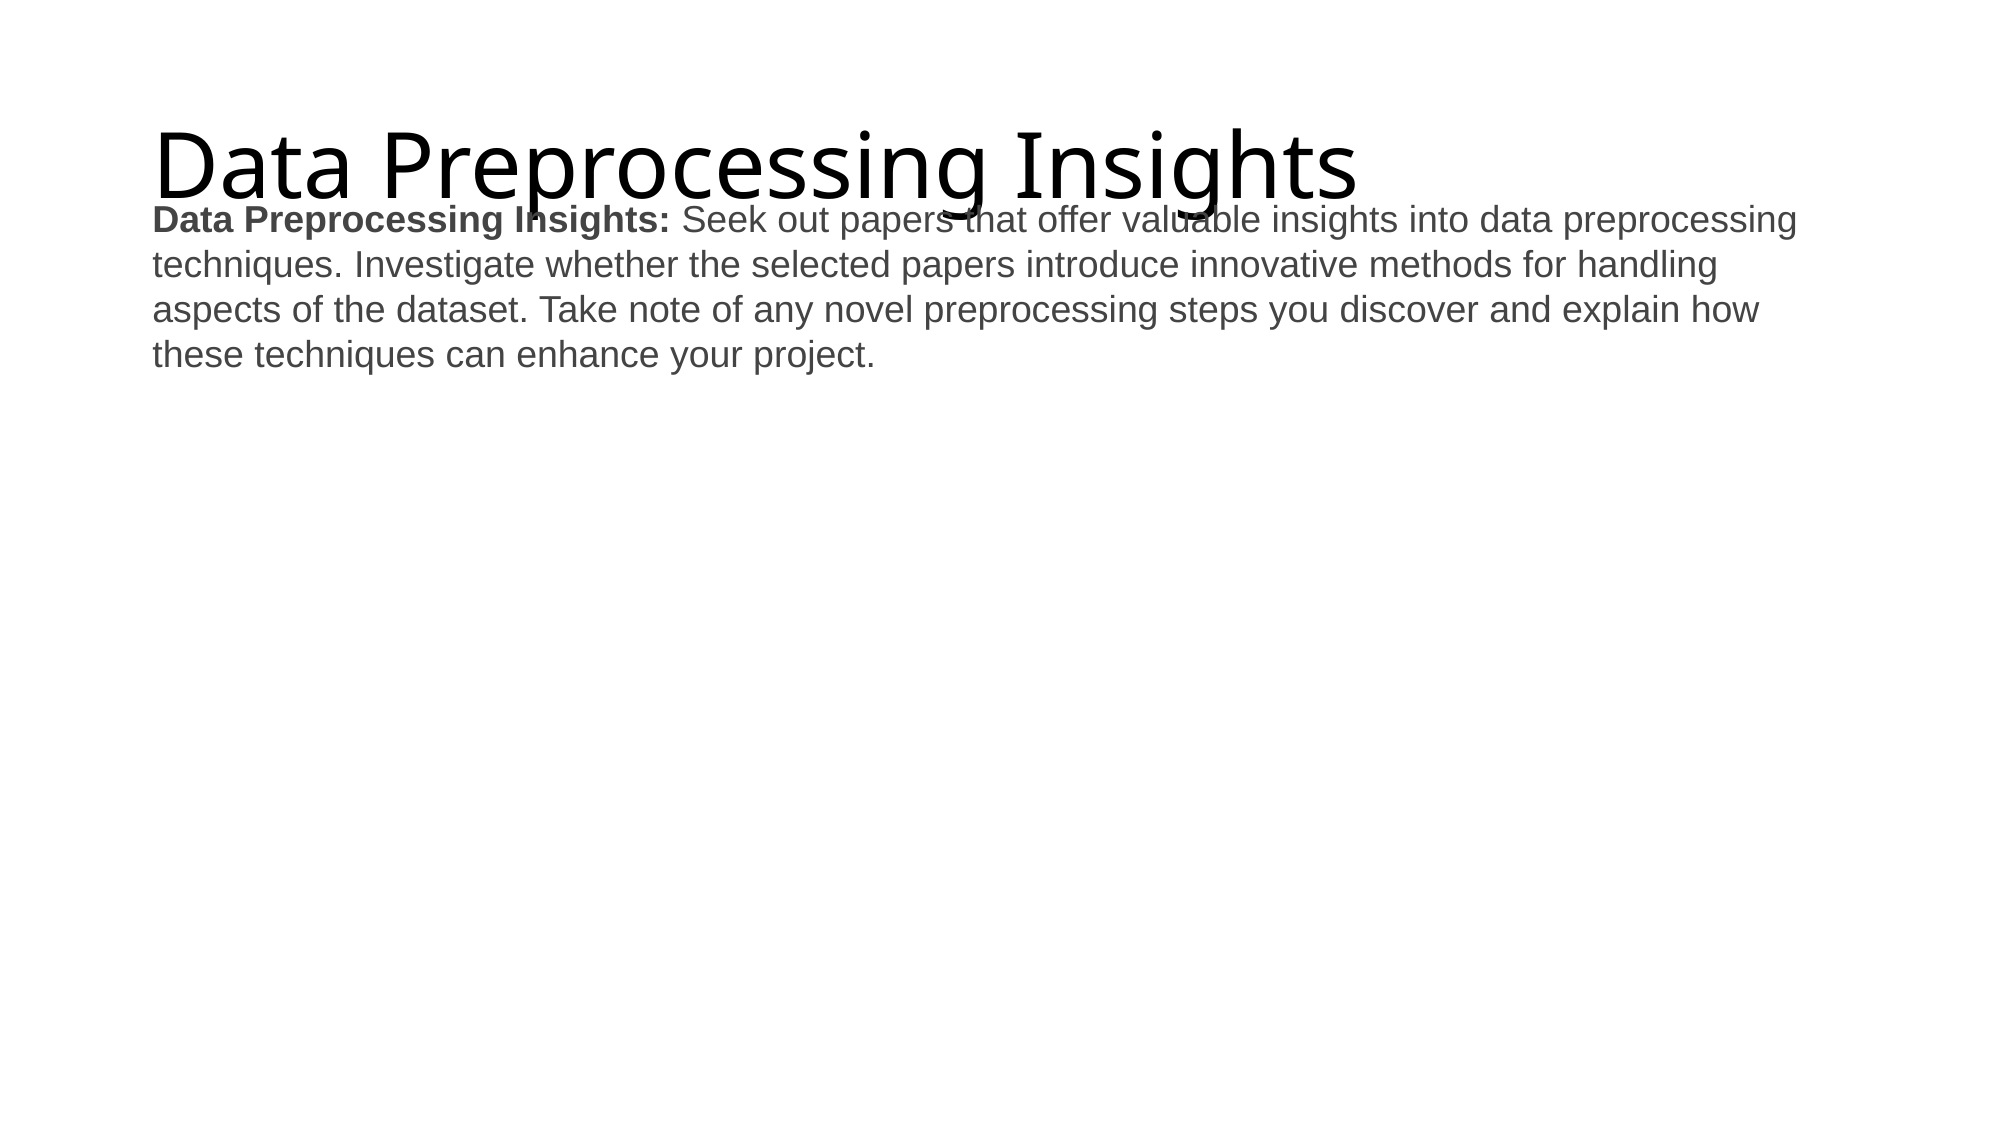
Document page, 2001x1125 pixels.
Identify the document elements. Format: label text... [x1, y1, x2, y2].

title Data Preprocessing Insights [137, 59, 1863, 187]
text_box Data Preprocessing Insights: Seek out papers that offer valuable insights into data preprocessing techniques. Investigate whether the selected papers introduce innovative methods for handling aspects of the dataset. Take note of any novel preprocessing steps you discover and explain how these techniques can enhance your project. [137, 187, 1863, 385]
